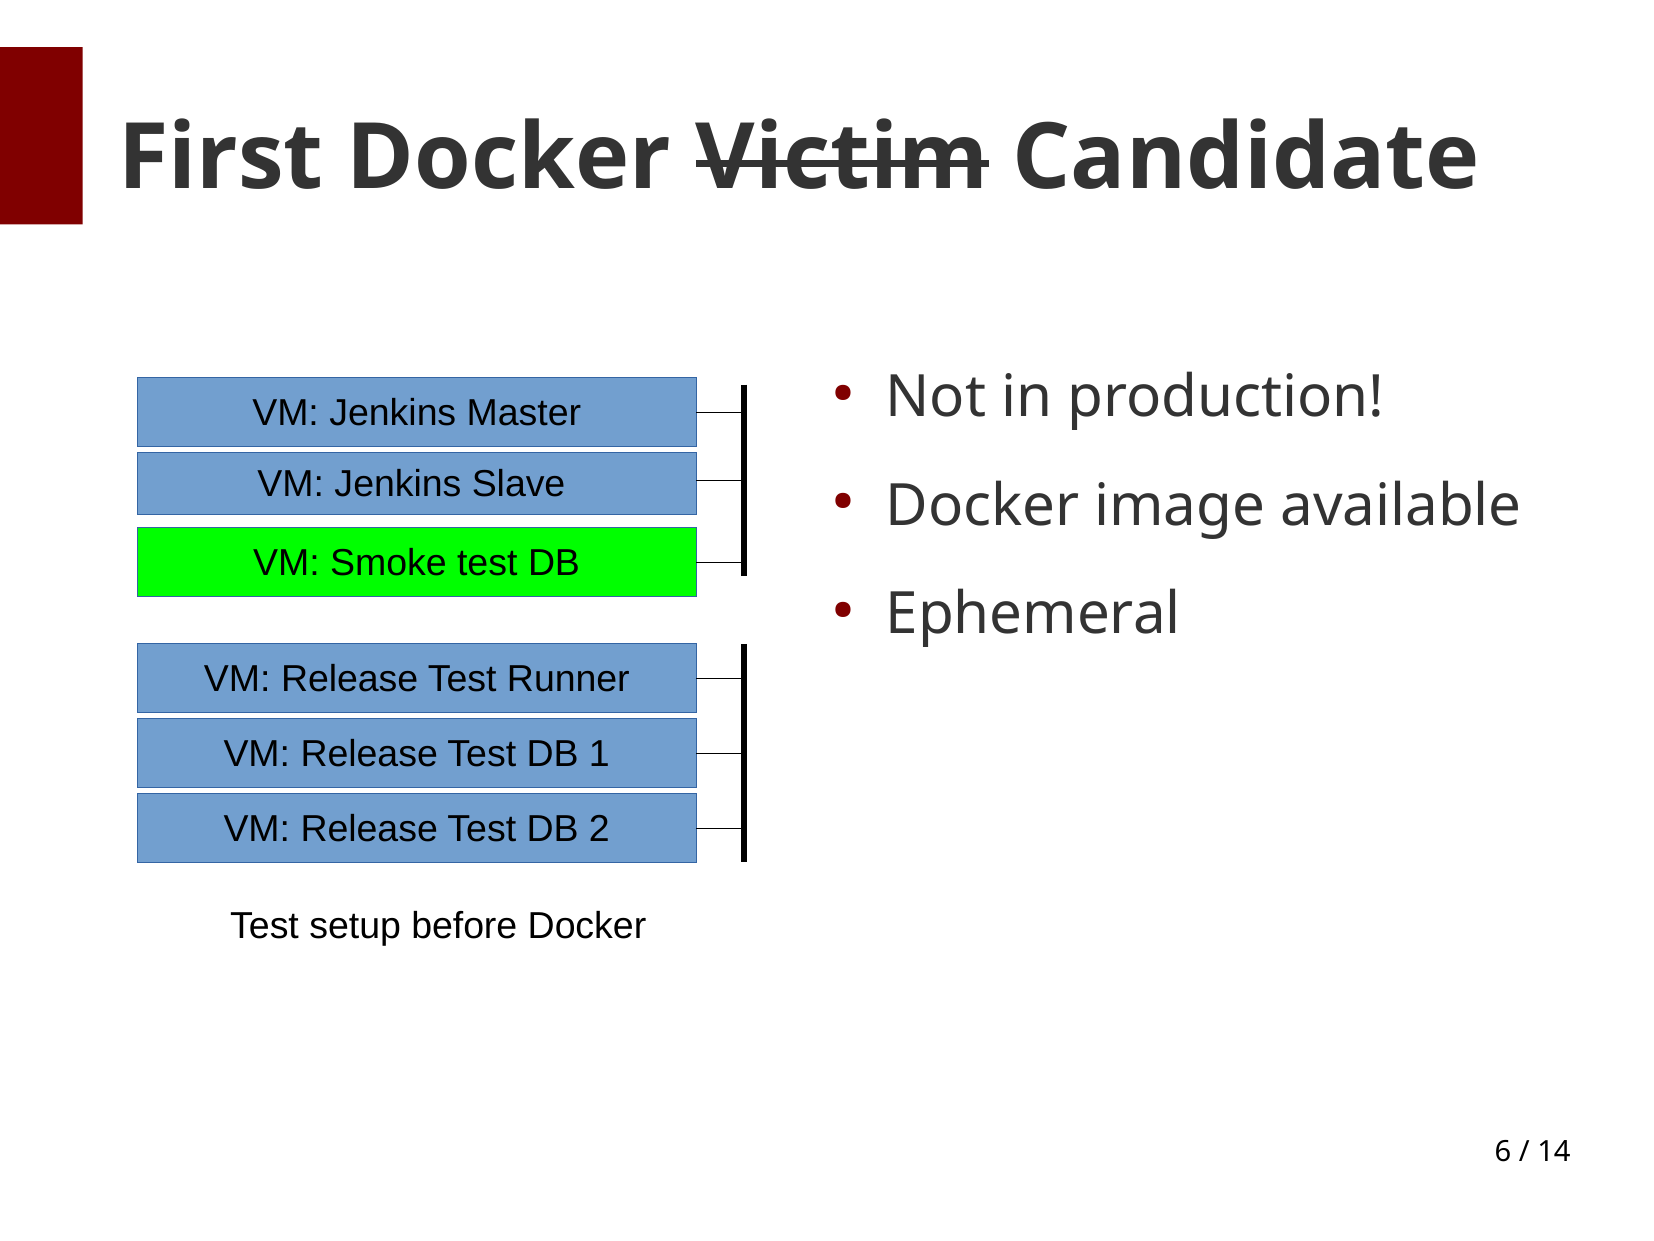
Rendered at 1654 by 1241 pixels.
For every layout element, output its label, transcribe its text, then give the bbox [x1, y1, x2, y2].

list Not in production! Docker image available Ephemeral [814, 354, 1536, 1074]
title First Docker Victim Candidate [118, 49, 1571, 257]
text_box Test setup before Docker [215, 897, 662, 954]
text_box VM: Release Test Runner [137, 643, 697, 713]
text_box VM: Release Test DB 1 [137, 718, 697, 788]
text_box VM: Jenkins Master [137, 377, 697, 447]
text_box VM: Jenkins Slave [137, 452, 697, 515]
text_box VM: Release Test DB 2 [137, 793, 697, 863]
text_box VM: Smoke test DB [137, 527, 697, 597]
